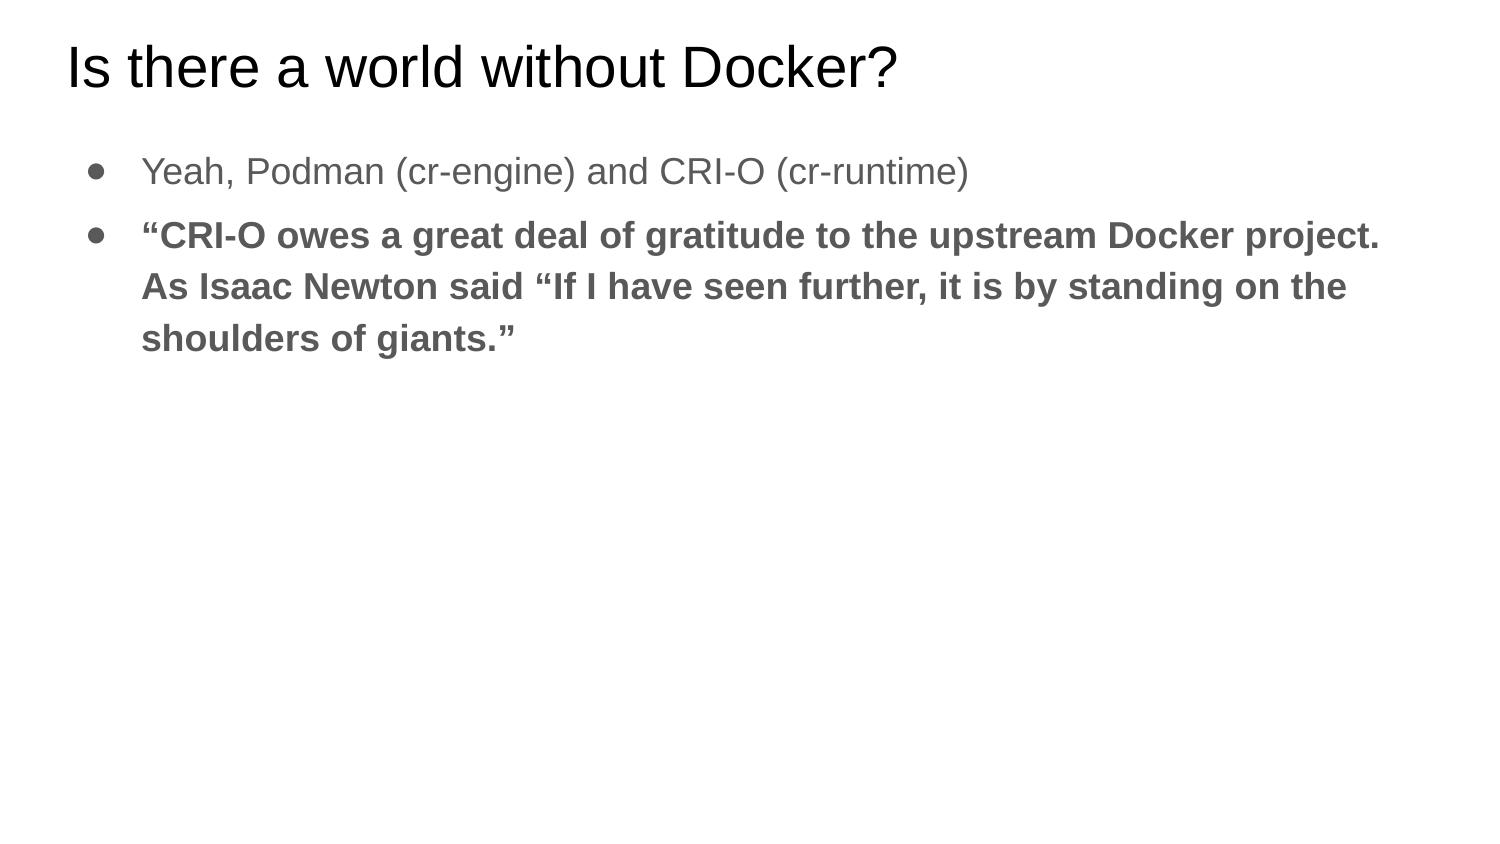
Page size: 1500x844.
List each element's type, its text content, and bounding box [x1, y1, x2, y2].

list Yeah, Podman (cr-engine) and CRI-O (cr-runtime) “CRI-O owes a great deal of gratitude to the upstream Docker project. As Isaac Newton said “If I have seen further, it is by standing on the shoulders of giants.” [51, 125, 1449, 686]
title Is there a world without Docker? [51, 13, 1449, 108]
